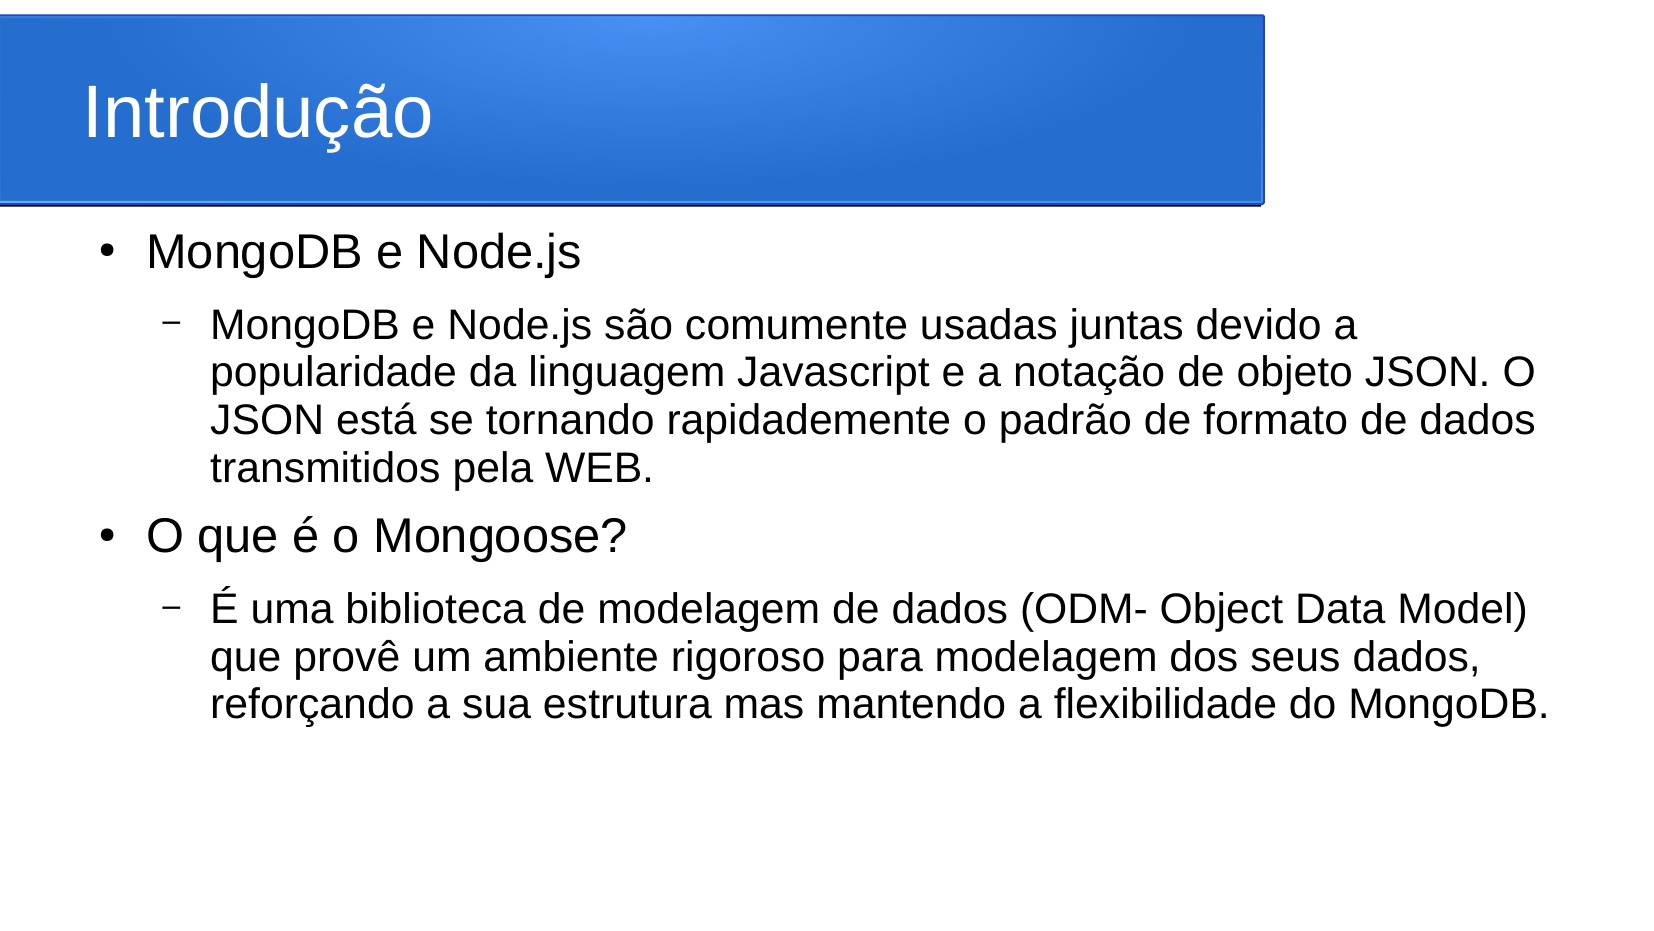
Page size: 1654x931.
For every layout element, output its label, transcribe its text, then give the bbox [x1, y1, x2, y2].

list MongoDB e Node.js MongoDB e Node.js são comumente usadas juntas devido a popularidade da linguagem Javascript e a notação de objeto JSON. O JSON está se tornando rapidademente o padrão de formato de dados transmitidos pela WEB. O que é o Mongoose? É uma biblioteca de modelagem de dados (ODM- Object Data Model) que provê um ambiente rigoroso para modelagem dos seus dados, reforçando a sua estrutura mas mantendo a flexibilidade do MongoDB. [82, 224, 1571, 764]
title Introdução [82, 35, 1235, 189]
